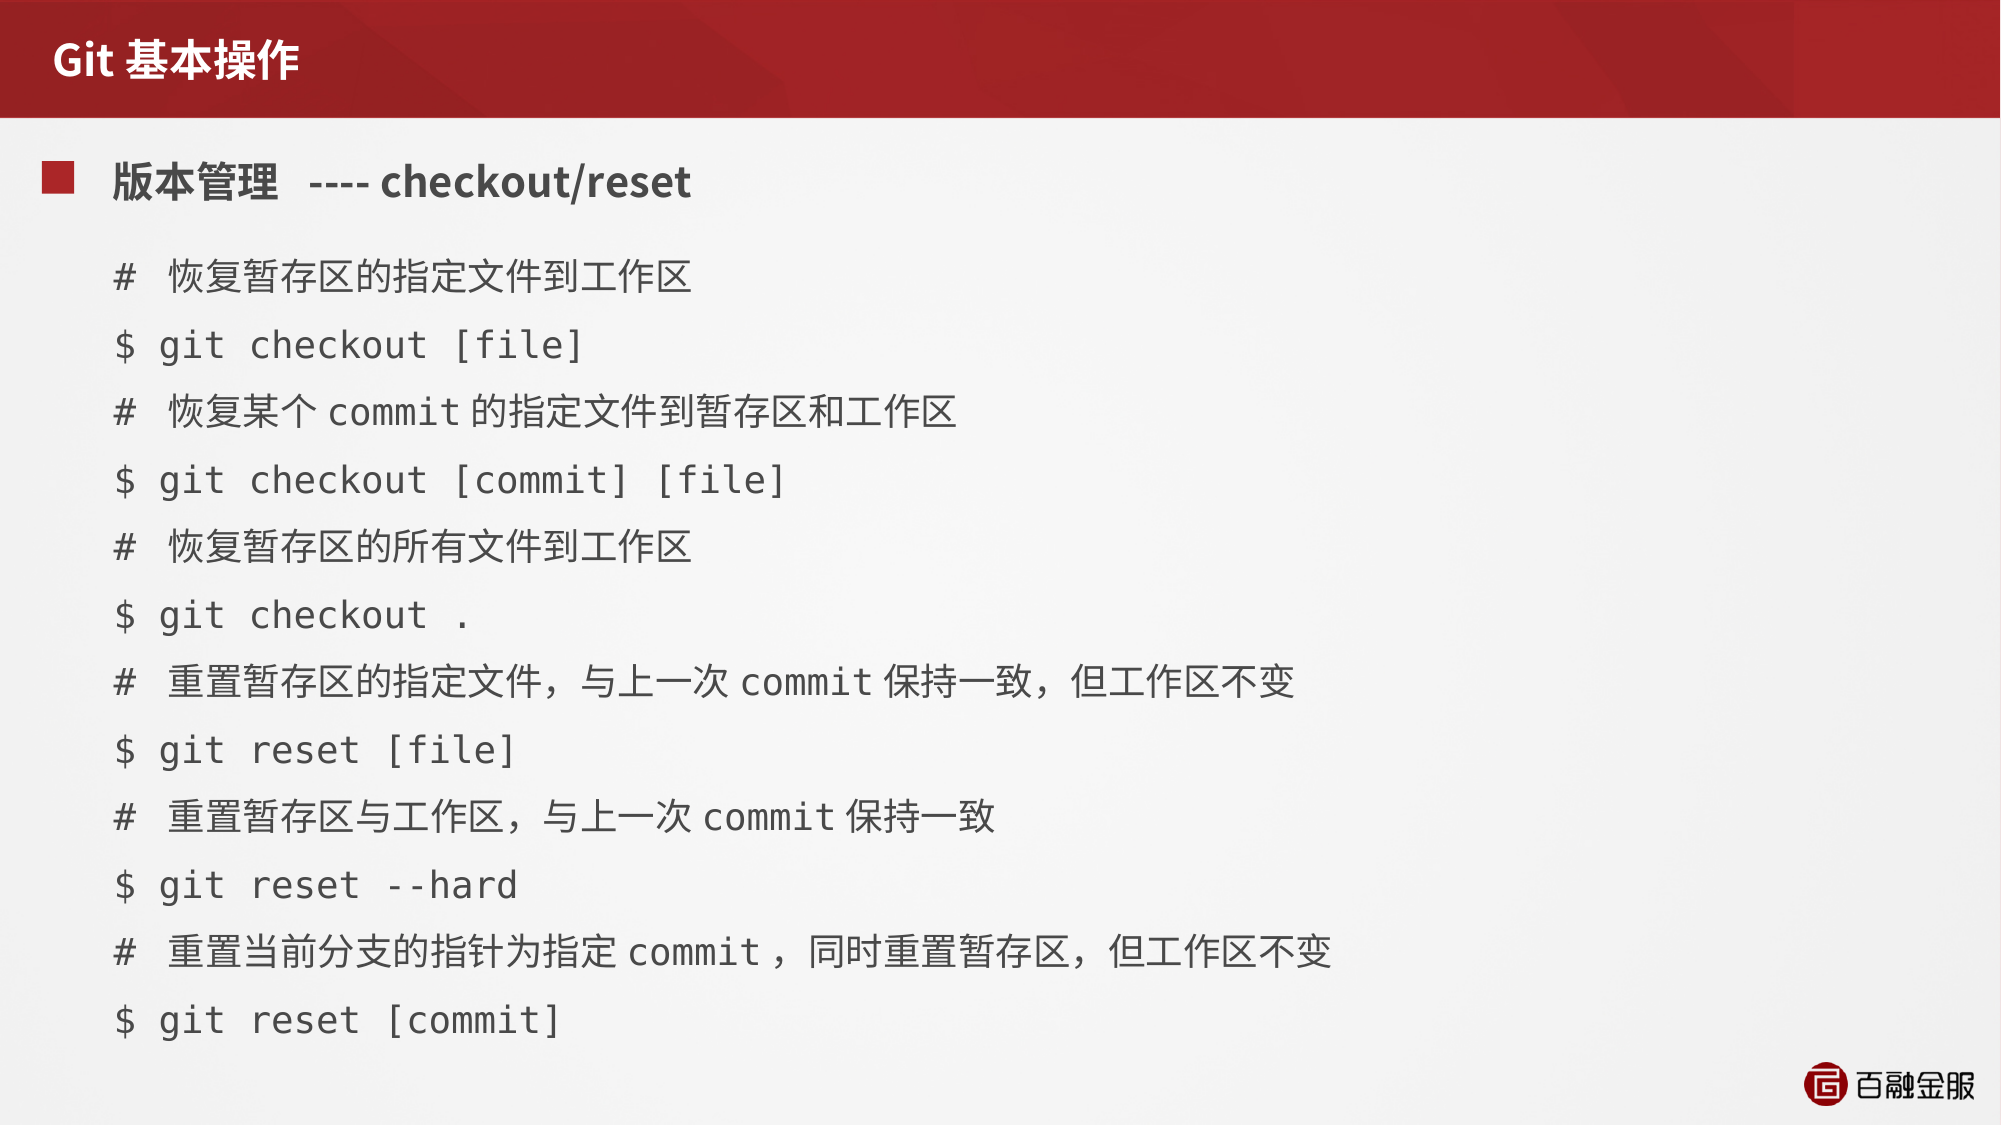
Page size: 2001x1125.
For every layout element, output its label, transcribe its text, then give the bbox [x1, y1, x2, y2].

text_box 版本管理 ---- checkout/reset [97, 147, 1911, 216]
text_box [41, 161, 75, 194]
text_box Git基本操作 [37, 24, 1944, 94]
picture [0, 0, 2001, 1125]
text_box # 恢复暂存区的指定文件到工作区 $ git checkout [file] # 恢复某个commit的指定文件到暂存区和工作区 $ git checkout [commit] [file] # 恢复暂存区的所有文件到工作区 $ git checkout . # 重置暂存区的指定文件，与上一次commit保持一致，但工作区不变 $ git reset [file] # 重置暂存区与工作区，与上一次commit保持一致 $ git reset --hard # 重置当前分支的指针为指定commit，同时重置暂存区，但工作区不变 $ git reset [commit] [98, 222, 1939, 1087]
